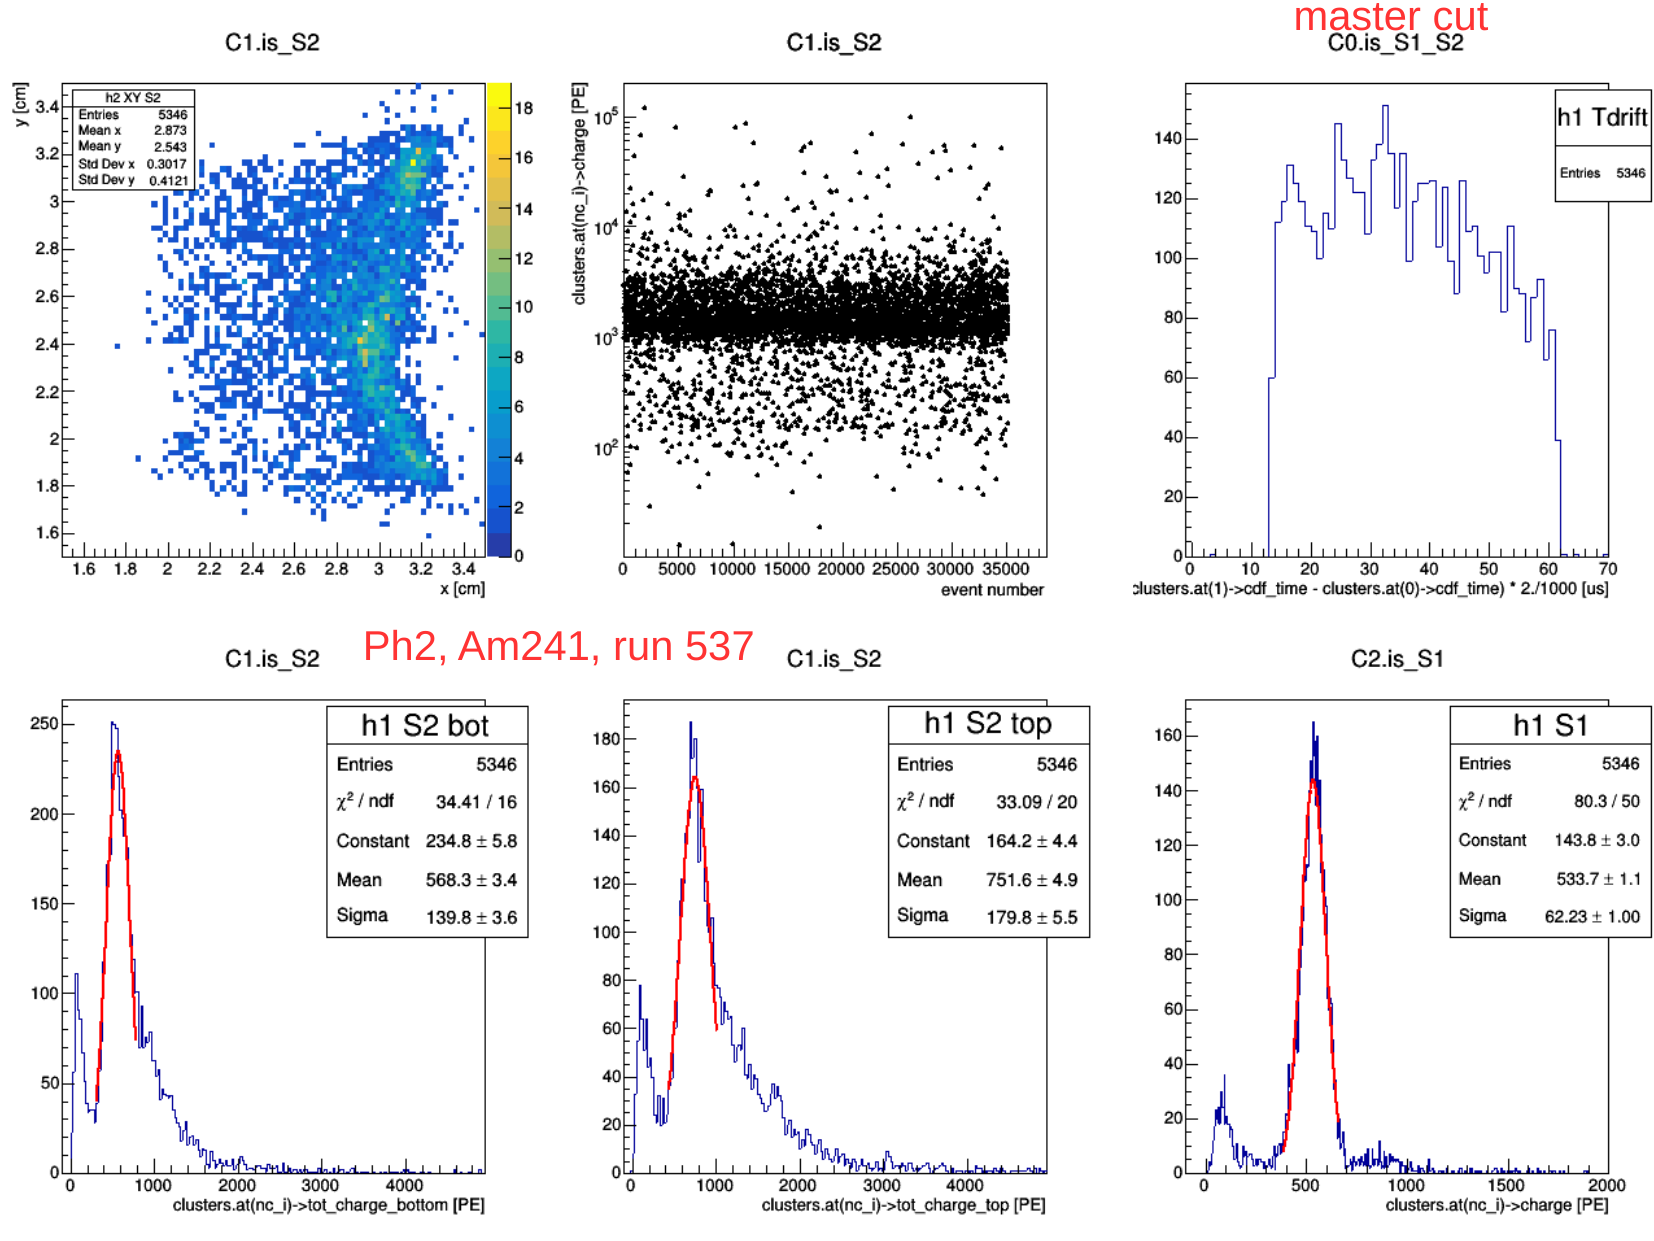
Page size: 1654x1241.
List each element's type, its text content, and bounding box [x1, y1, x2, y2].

text_box Ph2, Am241, run 537 [218, 615, 901, 751]
picture [6, 22, 1654, 1225]
text_box master cut [1050, 0, 1654, 121]
